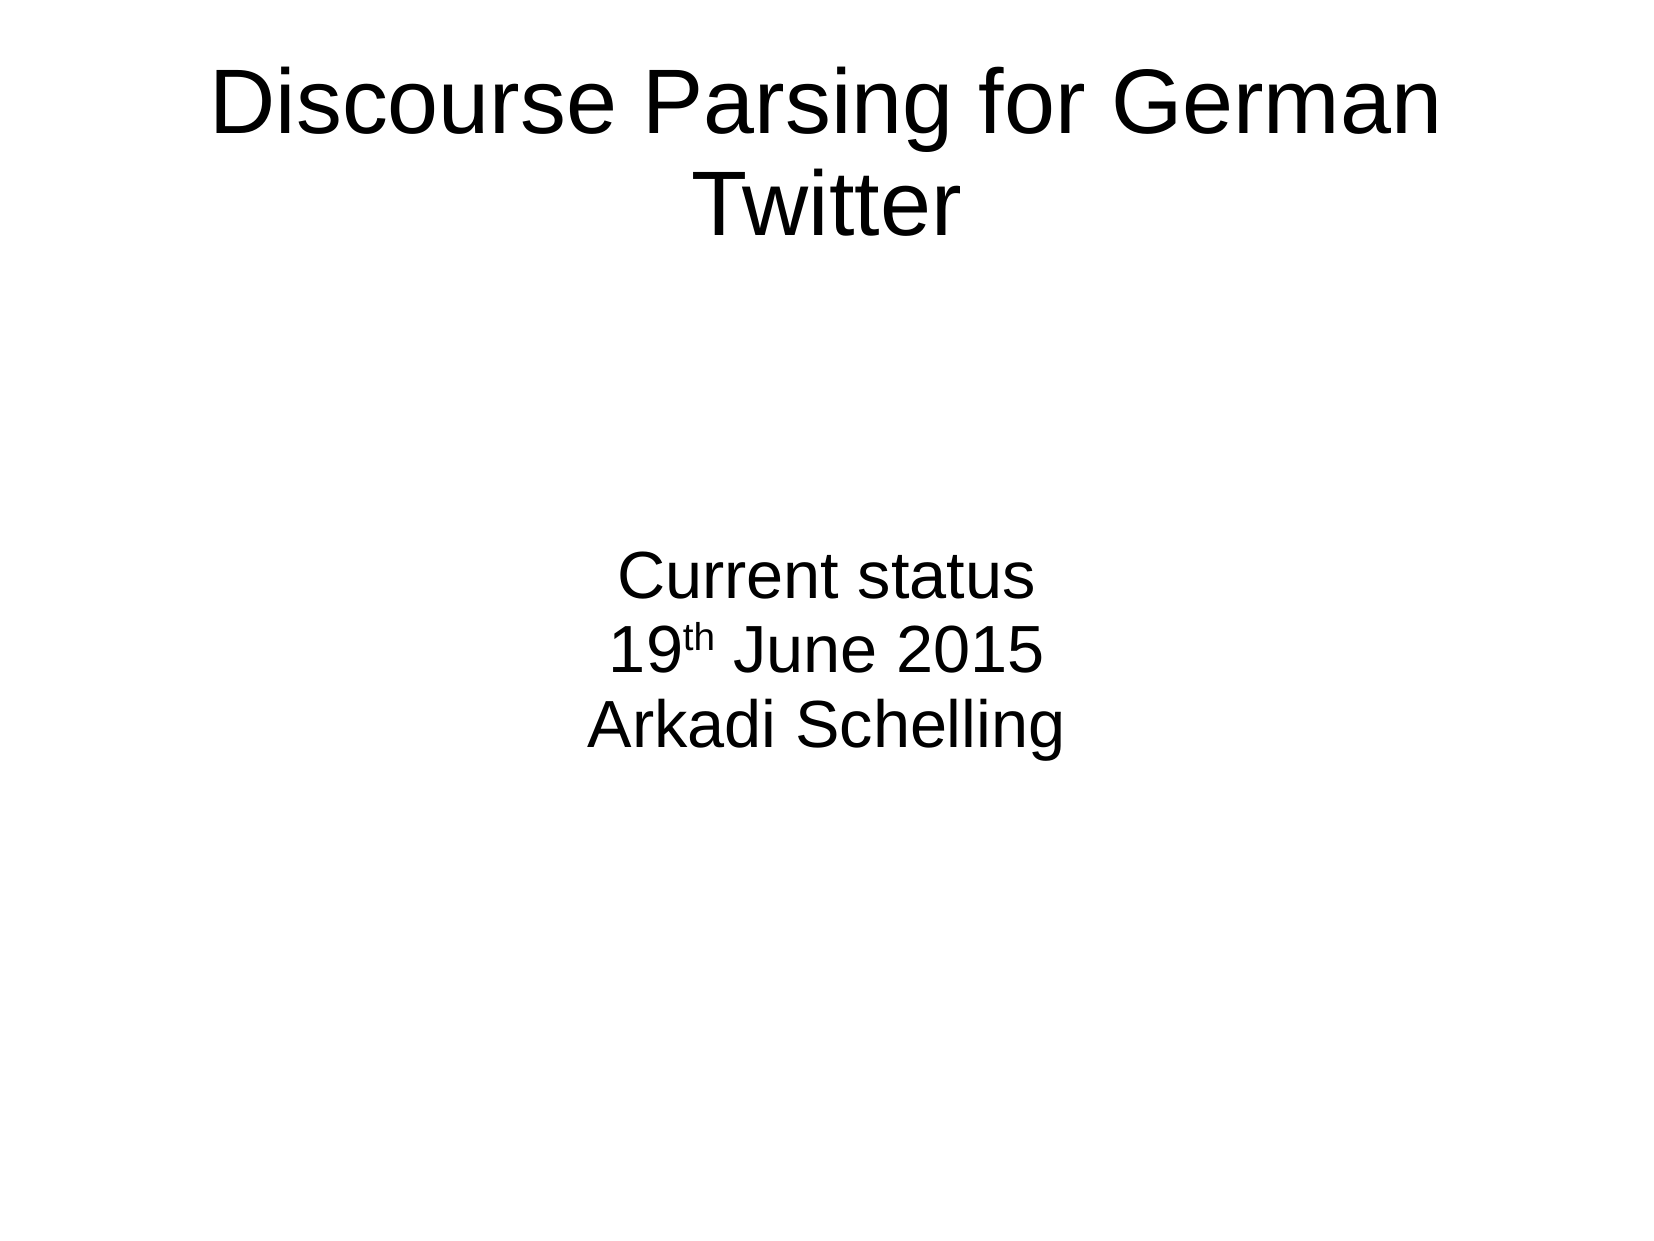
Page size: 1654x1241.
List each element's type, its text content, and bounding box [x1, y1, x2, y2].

subtitle Current status 19th June 2015 Arkadi Schelling [82, 290, 1571, 1010]
title Discourse Parsing for German Twitter [82, 49, 1571, 257]
